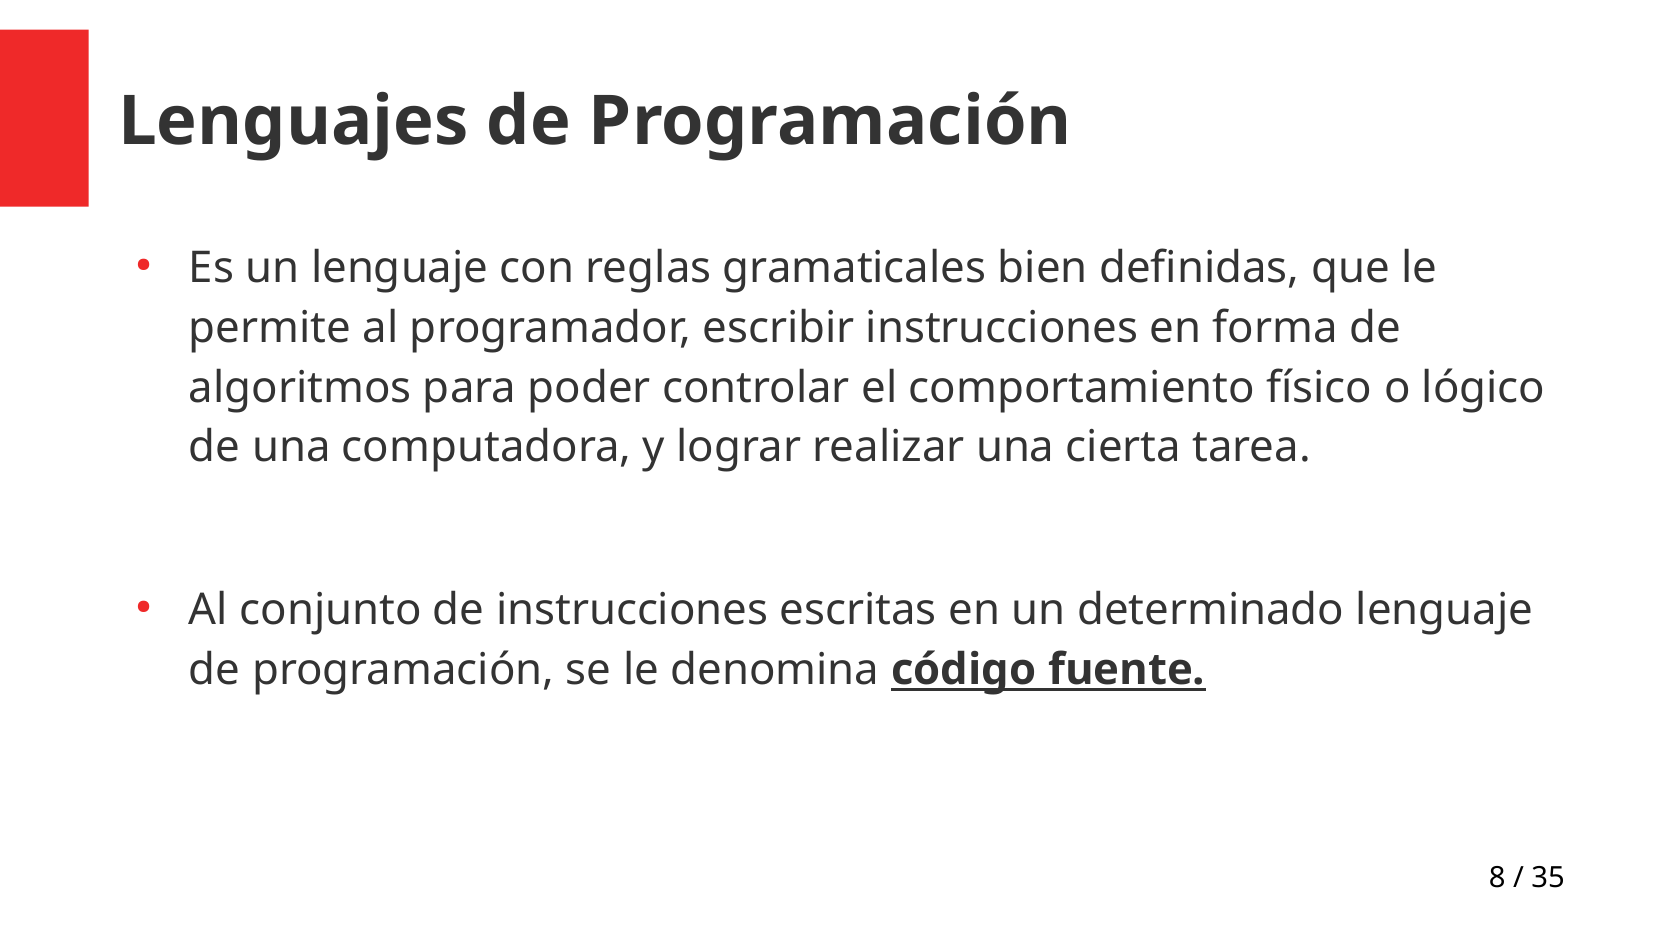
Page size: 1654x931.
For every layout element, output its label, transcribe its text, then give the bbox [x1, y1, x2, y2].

title Lenguajes de Programación [118, 29, 1595, 207]
list Es un lenguaje con reglas gramaticales bien definidas, que le permite al programador, escribir instrucciones en forma de algoritmos para poder controlar el comportamiento físico o lógico de una computadora, y lograr realizar una cierta tarea. Al conjunto de instrucciones escritas en un determinado lenguaje de programación, se le denomina código fuente. [118, 236, 1595, 798]
